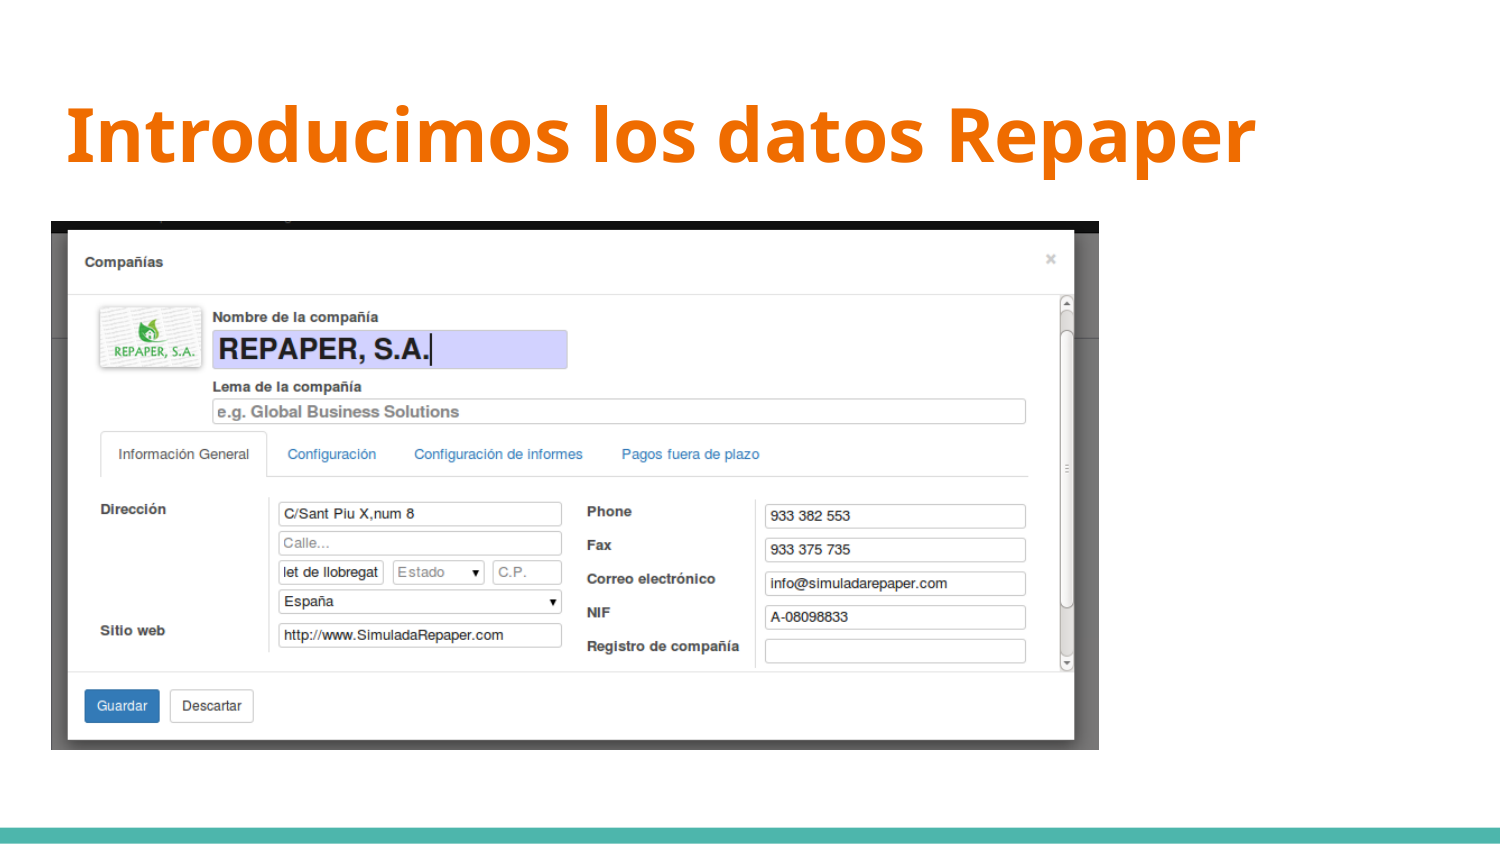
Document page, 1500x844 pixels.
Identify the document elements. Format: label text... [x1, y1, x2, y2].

title Introducimos los datos Repaper [51, 72, 1449, 189]
picture [51, 221, 1099, 750]
